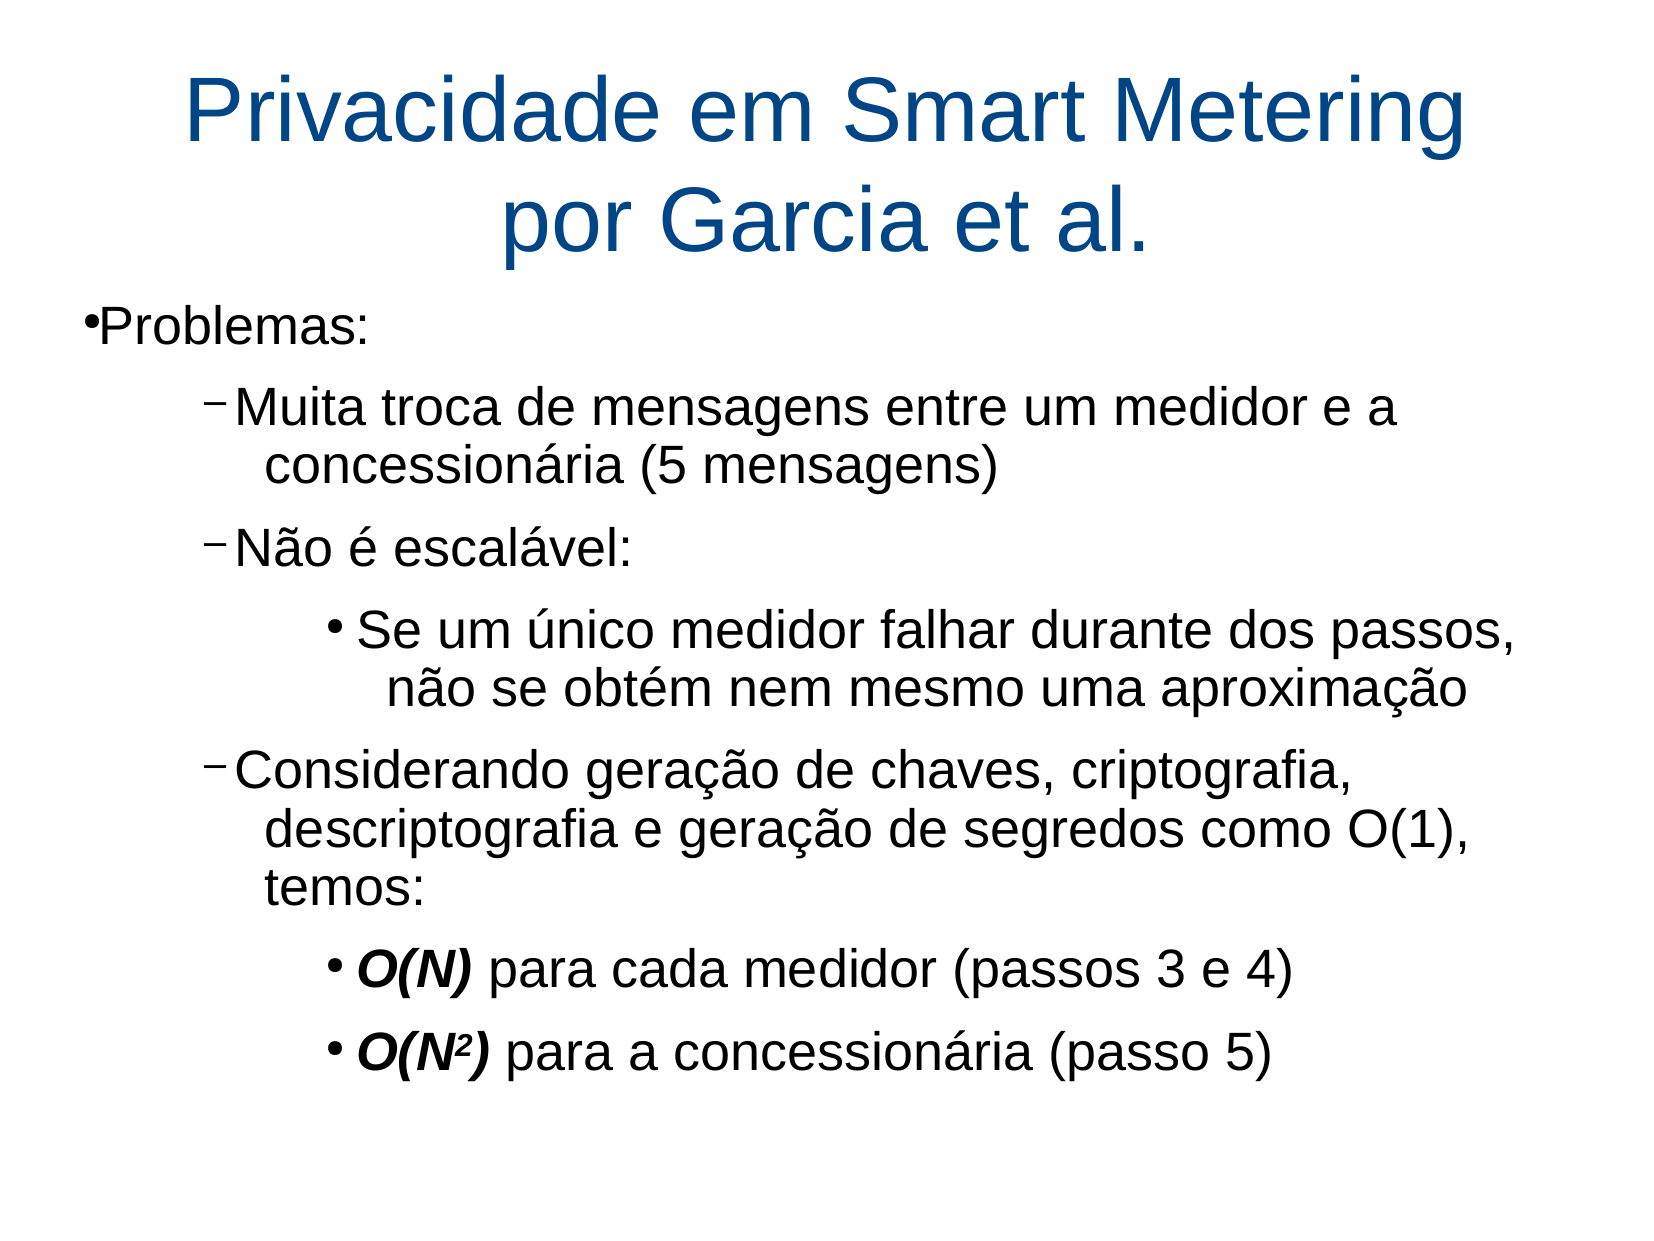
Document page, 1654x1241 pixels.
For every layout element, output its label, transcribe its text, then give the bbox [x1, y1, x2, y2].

text_box [777, 593, 896, 653]
list Problemas: Muita troca de mensagens entre um medidor e a concessionária (5 mensagens) Não é escalável: Se um único medidor falhar durante dos passos, não se obtém nem mesmo uma aproximação Considerando geração de chaves, criptografia, descriptografia e geração de segredos como O(1), temos: O(N) para cada medidor (passos 3 e 4) O(N2) para a concessionária (passo 5) [82, 290, 1538, 1126]
title Privacidade em Smart Metering por Garcia et al. [82, 49, 1571, 257]
